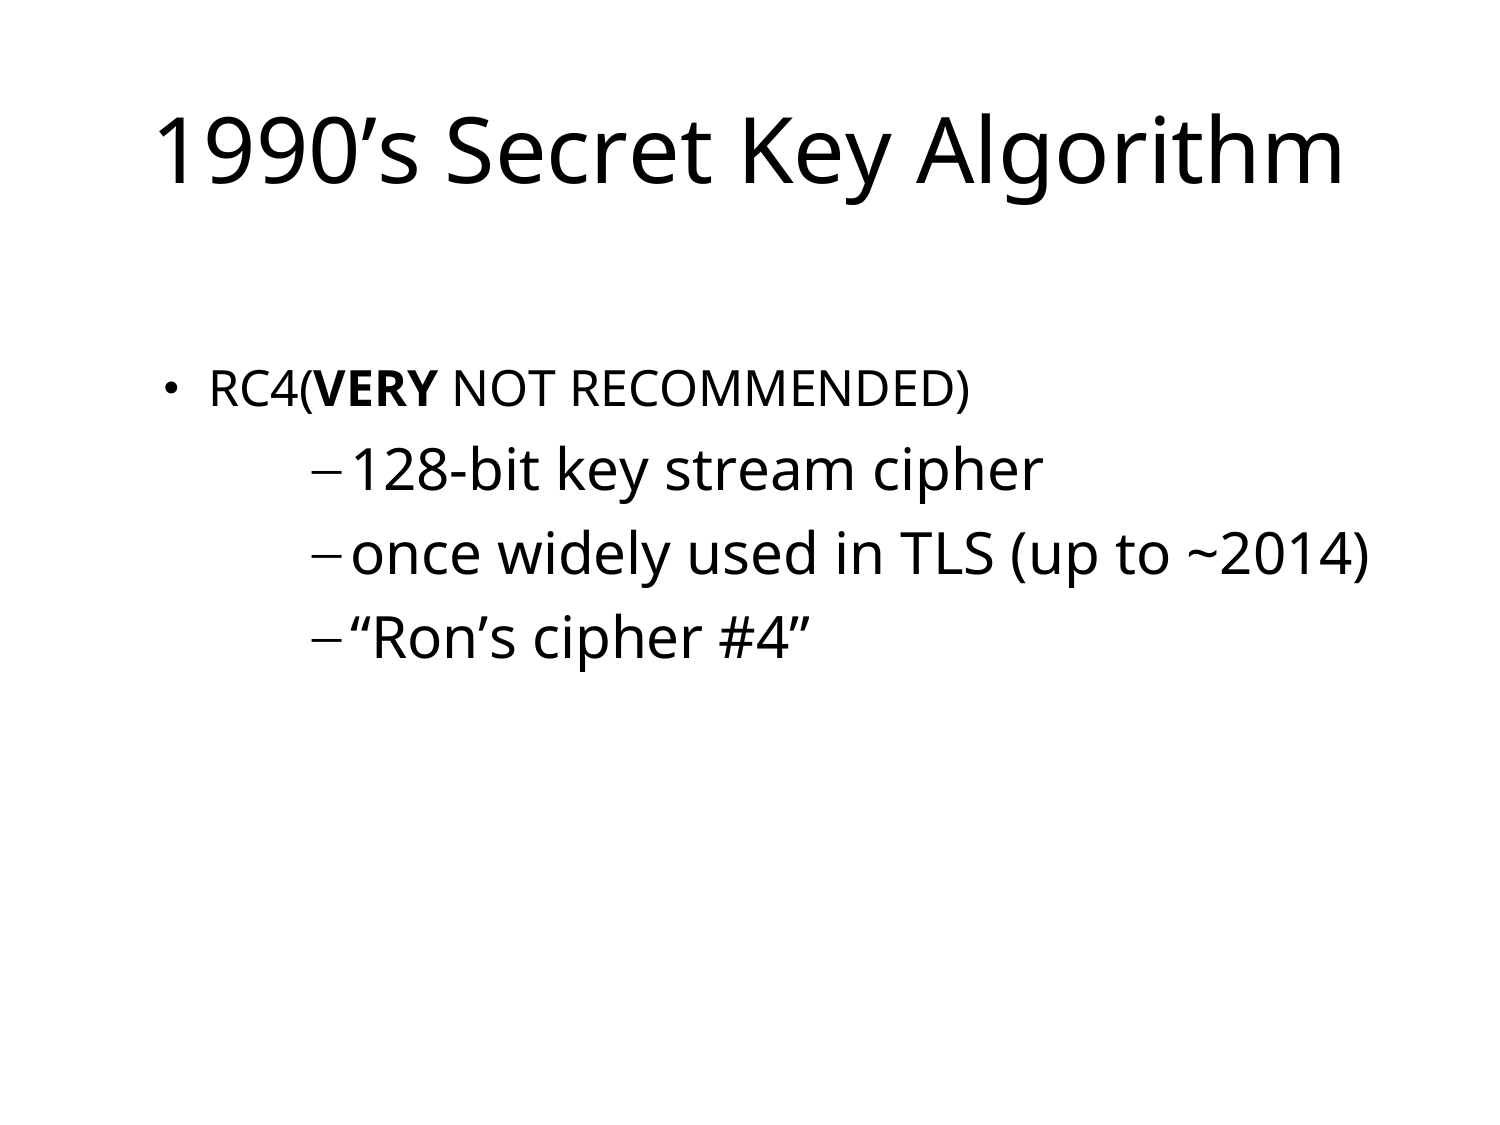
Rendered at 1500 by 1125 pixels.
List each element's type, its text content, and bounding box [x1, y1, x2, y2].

title 1990’s Secret Key Algorithm [112, 17, 1388, 276]
list RC4(VERY NOT RECOMMENDED) 128-bit key stream cipher once widely used in TLS (up to ~2014) “Ron’s cipher #4” [147, 352, 1423, 1063]
